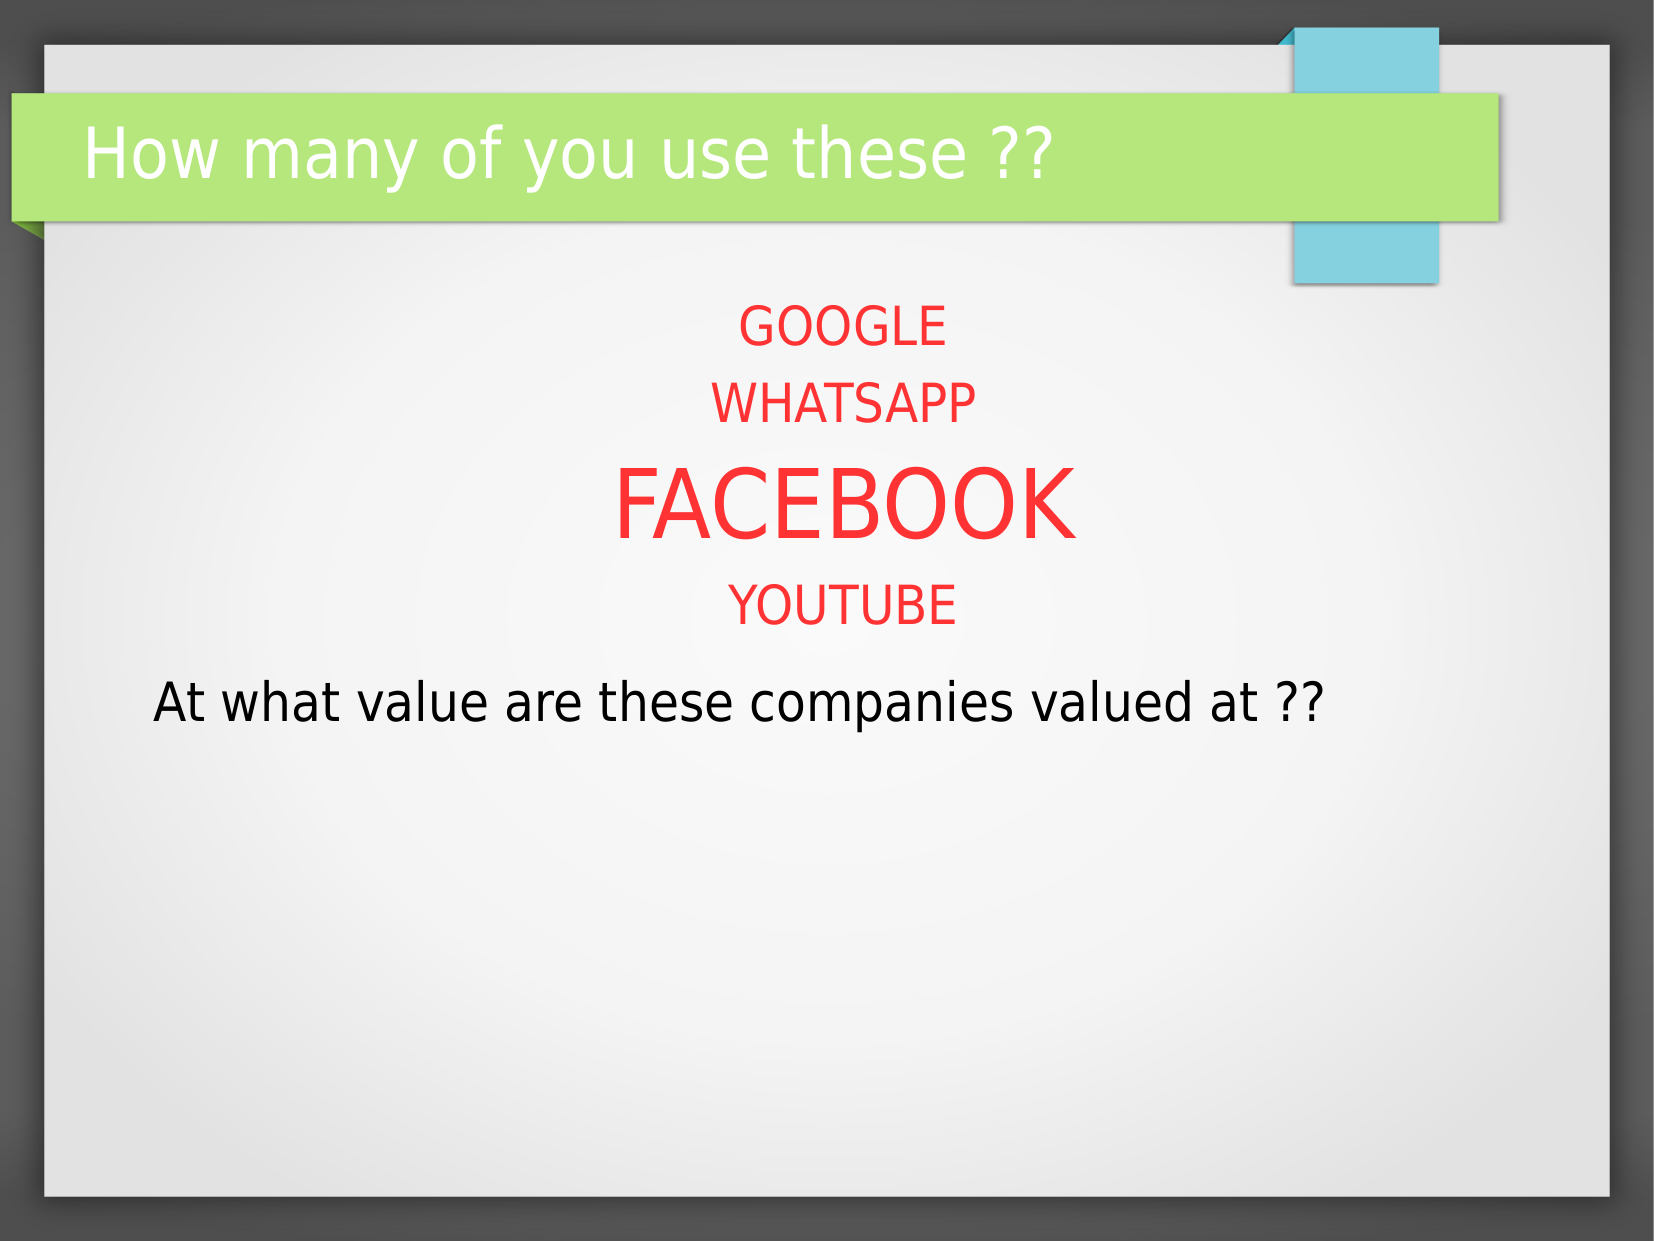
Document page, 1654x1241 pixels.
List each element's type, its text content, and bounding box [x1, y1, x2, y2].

title How many of you use these ?? [82, 94, 1264, 213]
picture [0, 0, 1654, 1241]
list At what value are these companies valued at ?? [82, 670, 1571, 1015]
list GOOGLE WHATSAPP FACEBOOK YOUTUBE [82, 295, 1571, 639]
